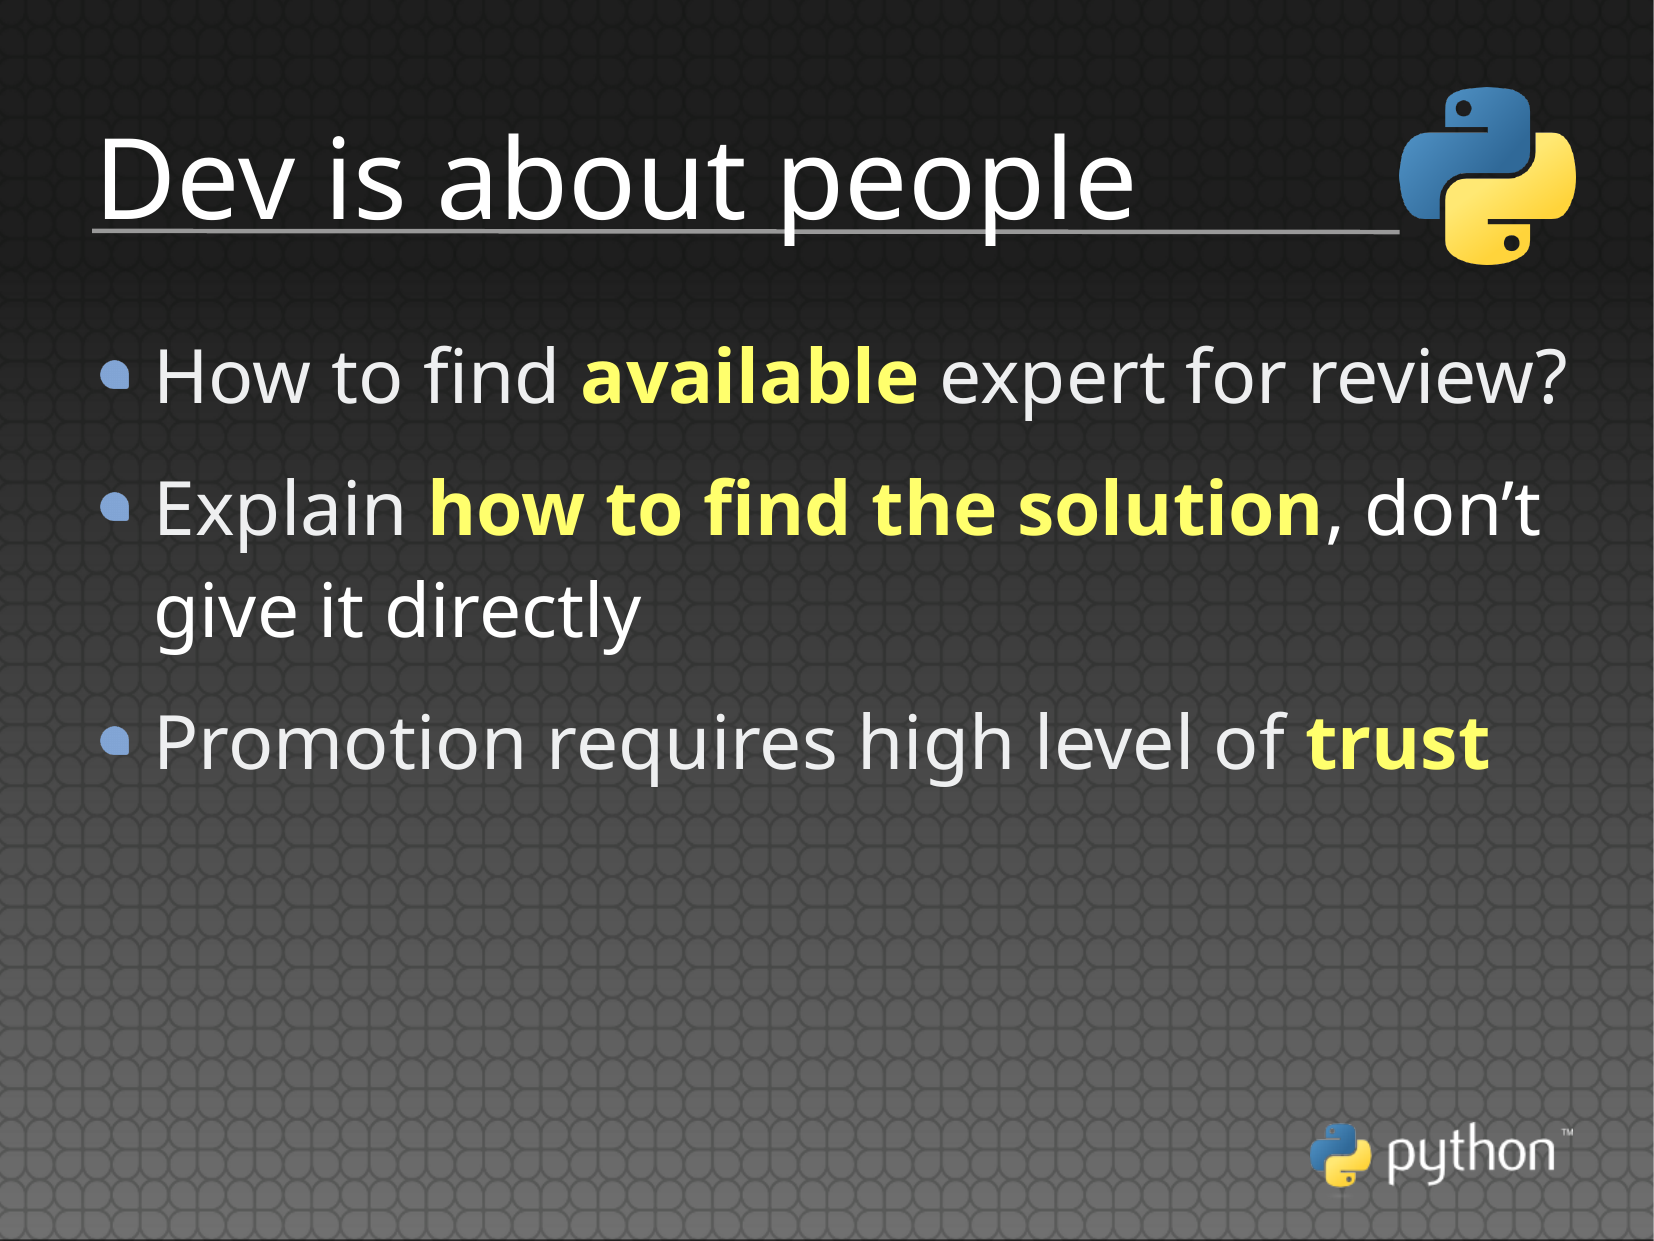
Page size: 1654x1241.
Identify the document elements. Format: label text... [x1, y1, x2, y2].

picture [0, 0, 1654, 1241]
title Dev is about people [94, 100, 1426, 251]
list How to find available expert for review? Explain how to find the solution, don’t give it directly Promotion requires high level of trust [82, 323, 1571, 1080]
